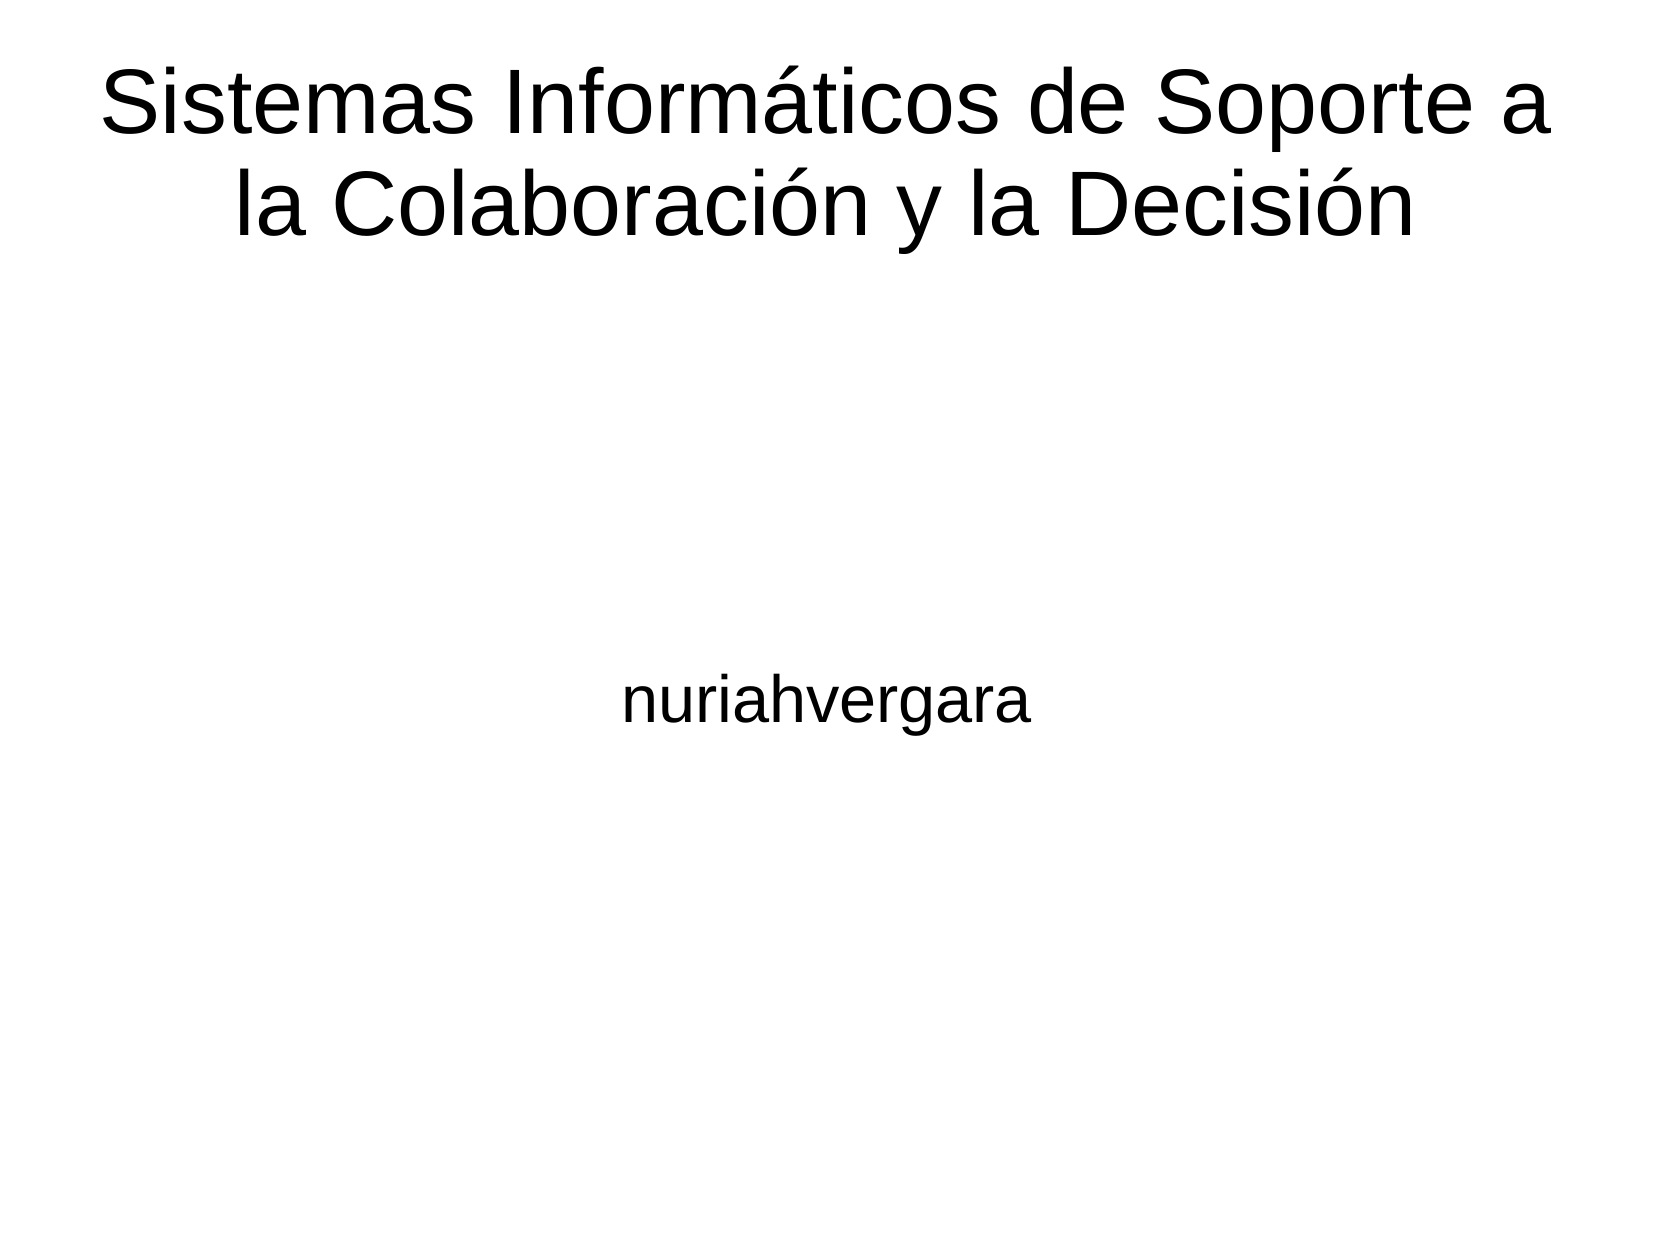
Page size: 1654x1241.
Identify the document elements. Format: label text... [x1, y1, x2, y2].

subtitle nuriahvergara [82, 290, 1571, 1109]
title Sistemas Informáticos de Soporte a la Colaboración y la Decisión [82, 49, 1571, 257]
